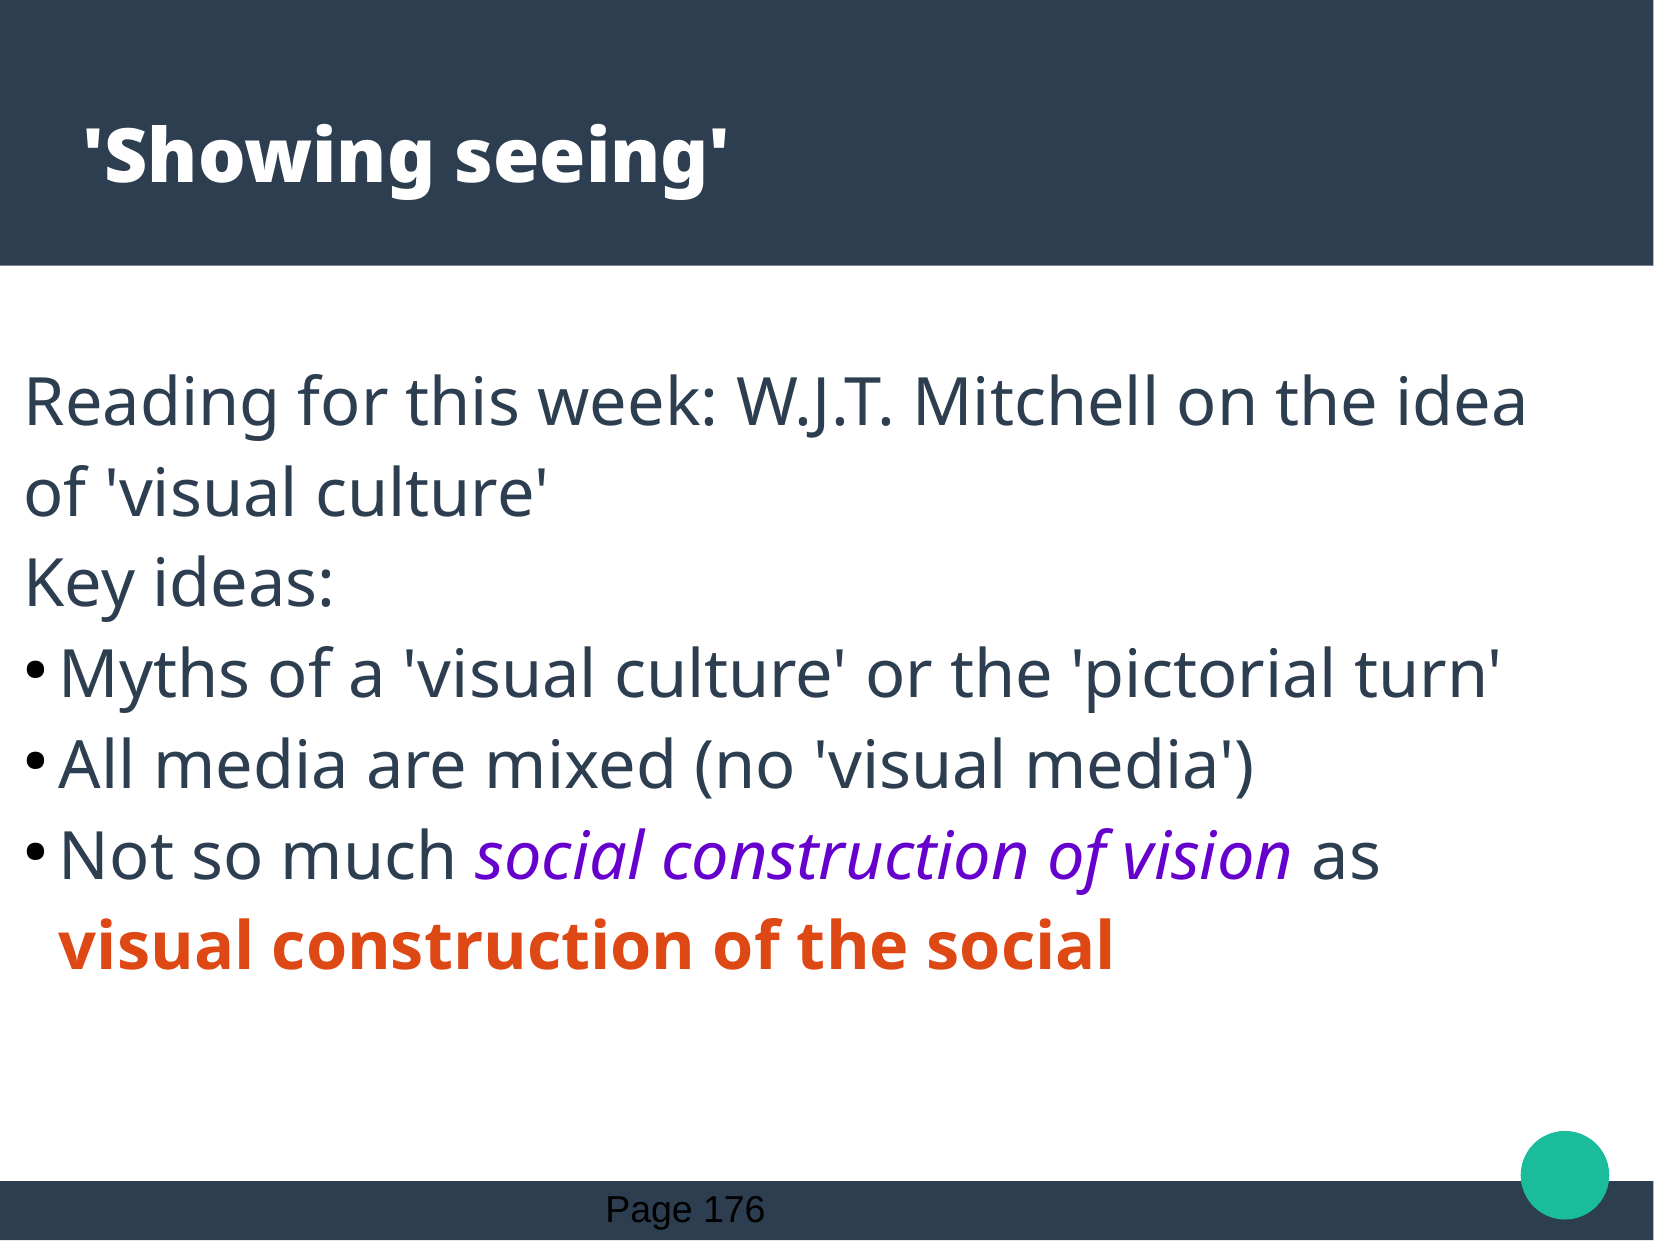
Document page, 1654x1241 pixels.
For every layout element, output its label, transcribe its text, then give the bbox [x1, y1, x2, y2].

subtitle Reading for this week: W.J.T. Mitchell on the idea of 'visual culture' Key ideas: Myths of a 'visual culture' or the 'pictorial turn' All media are mixed (no 'visual media') Not so much social construction of vision as visual construction of the social [23, 307, 1560, 1037]
text_box Page 176 [590, 1181, 910, 1241]
title 'Showing seeing' [82, 0, 1571, 308]
